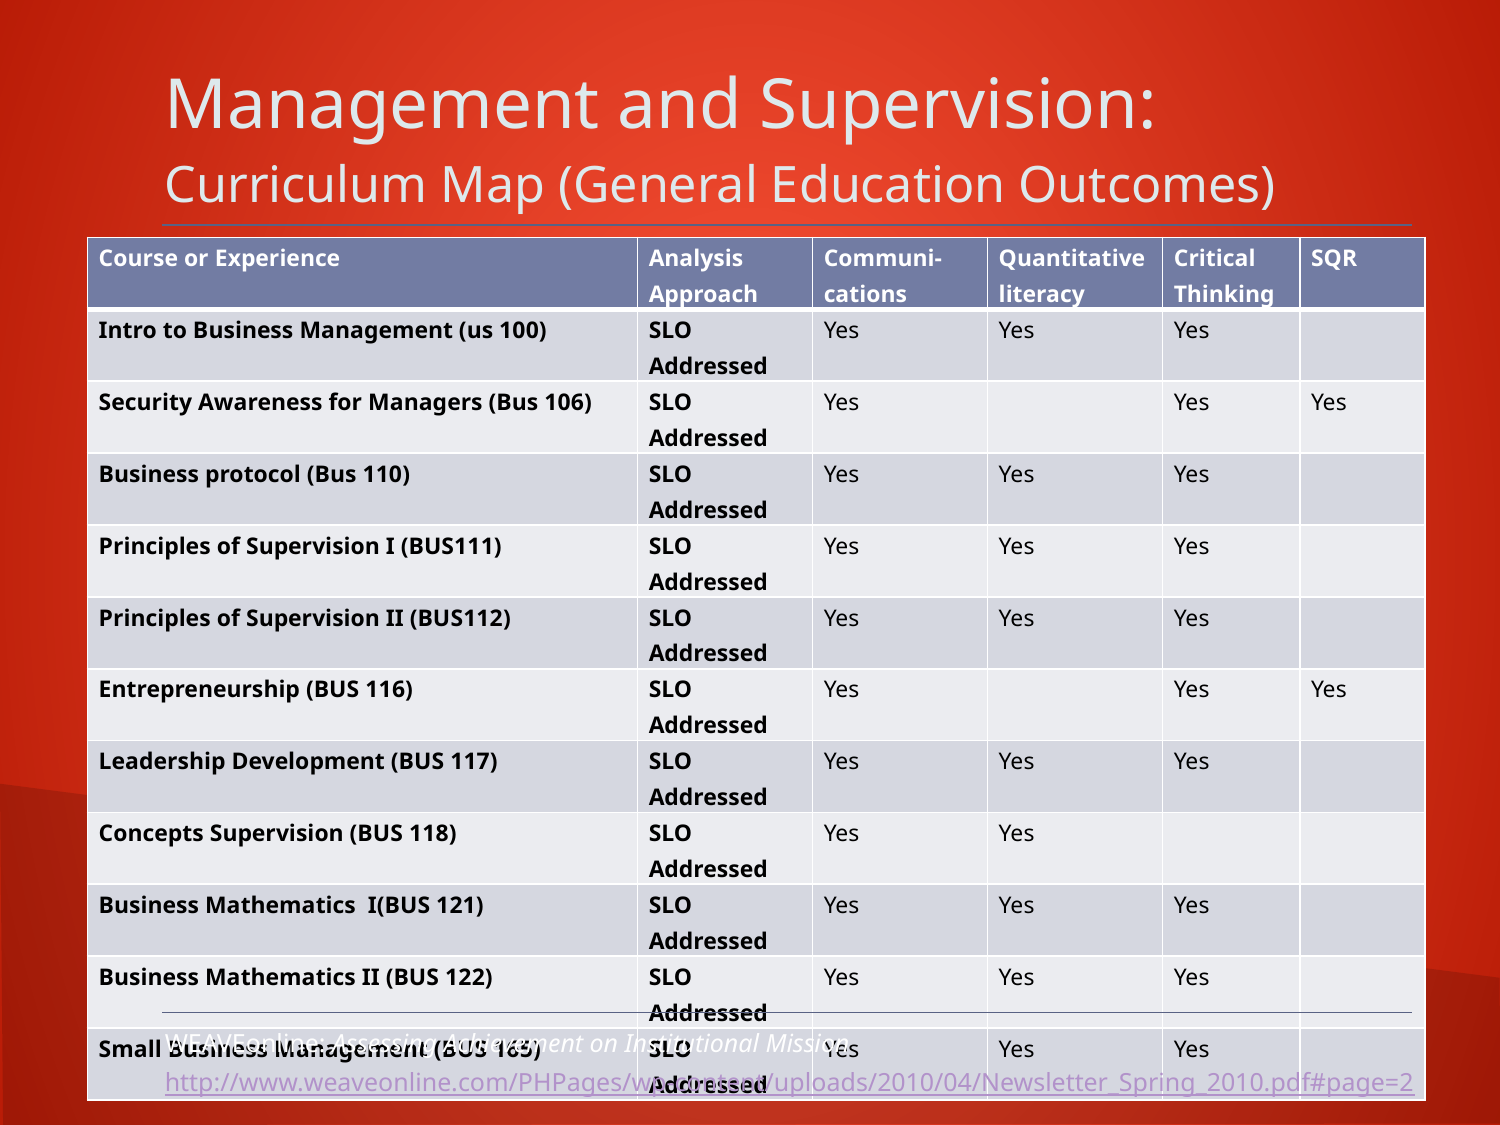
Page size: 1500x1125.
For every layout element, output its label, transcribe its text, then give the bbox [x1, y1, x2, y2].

table_cell Entrepreneurship (BUS 116) [88, 670, 637, 740]
table_cell Yes [1163, 885, 1299, 955]
table_cell Yes [988, 312, 1162, 380]
table_cell Yes [813, 454, 987, 524]
table_cell SLO Addressed [638, 957, 812, 1012]
table_cell Yes [813, 813, 987, 883]
table_cell Yes [813, 526, 987, 596]
table_cell [1301, 957, 1424, 1015]
table_header SQR [1301, 238, 1424, 307]
title Management and Supervision: Curriculum Map (General Education Outcomes) [150, 45, 1425, 233]
table_cell Yes [988, 957, 1162, 1012]
table_cell Yes [1163, 454, 1299, 524]
table_header Course or Experience [88, 238, 637, 307]
table_cell SLO Addressed [638, 526, 812, 596]
table_cell Yes [813, 382, 987, 452]
table_cell Yes [1301, 670, 1424, 740]
table_cell [1301, 741, 1424, 812]
table_cell Intro to Business Management (us 100) [88, 312, 637, 380]
table_cell Yes [1163, 598, 1299, 668]
table_cell Yes [1163, 957, 1299, 1012]
table_cell Yes [813, 957, 987, 1012]
table_header Quantitative literacy [988, 238, 1162, 307]
table_cell Yes [813, 885, 987, 955]
table_cell Yes [1163, 741, 1299, 812]
table_cell [988, 670, 1162, 740]
table_cell SLO Addressed [638, 312, 812, 380]
table_cell Security Awareness for Managers (Bus 106) [88, 382, 637, 452]
table_cell Principles of Supervision II (BUS112) [88, 598, 637, 668]
table_cell SLO Addressed [638, 454, 812, 524]
table_cell Yes [813, 312, 987, 380]
table_cell Principles of Supervision I (BUS111) [88, 526, 637, 596]
text_box WEAVEonline: Assessing Achievement on Institutional Missionhttp://www.weaveonline.com/PHPages/wp-content/uploads/2010/04/Newsletter_Spring_2010.pdf#page=2 [150, 1015, 1500, 1109]
table_cell SLO Addressed [638, 598, 812, 668]
table_cell SLO Addressed [638, 813, 812, 883]
table_cell Business protocol (Bus 110) [88, 454, 637, 524]
table_cell [1301, 454, 1424, 524]
table_cell [1301, 885, 1424, 955]
table_cell Yes [1163, 526, 1299, 596]
table_cell Yes [813, 670, 987, 740]
table_cell Yes [988, 813, 1162, 883]
table_cell Yes [813, 741, 987, 812]
table_cell SLO Addressed [638, 382, 812, 452]
table_cell [1301, 598, 1424, 668]
table_cell SLO Addressed [638, 670, 812, 740]
table_cell SLO Addressed [638, 885, 812, 955]
table_cell [1163, 813, 1299, 883]
table_cell [1301, 813, 1424, 883]
table_cell Yes [988, 526, 1162, 596]
table_cell SLO Addressed [638, 741, 812, 812]
table_cell Yes [988, 598, 1162, 668]
table_header Analysis Approach [638, 238, 812, 307]
table_cell Leadership Development (BUS 117) [88, 741, 637, 812]
table_header Critical Thinking [1163, 238, 1299, 307]
table_cell Yes [1163, 670, 1299, 740]
table_cell Concepts Supervision (BUS 118) [88, 813, 637, 883]
table_cell Small Business Management (BUS 165) [88, 1029, 150, 1099]
table_cell Business Mathematics I(BUS 121) [88, 885, 637, 955]
table_cell [1301, 526, 1424, 596]
table_cell Yes [1163, 382, 1299, 452]
table_cell [988, 382, 1162, 452]
table_cell Yes [988, 454, 1162, 524]
table_cell Business Mathematics II (BUS 122) [88, 957, 637, 1027]
table_cell Yes [813, 598, 987, 668]
table_cell Yes [988, 885, 1162, 955]
table_cell Yes [988, 741, 1162, 812]
table_header Communi-cations [813, 238, 987, 307]
table_cell [1301, 312, 1424, 380]
table_cell Yes [1301, 382, 1424, 452]
table_cell Yes [1163, 312, 1299, 380]
